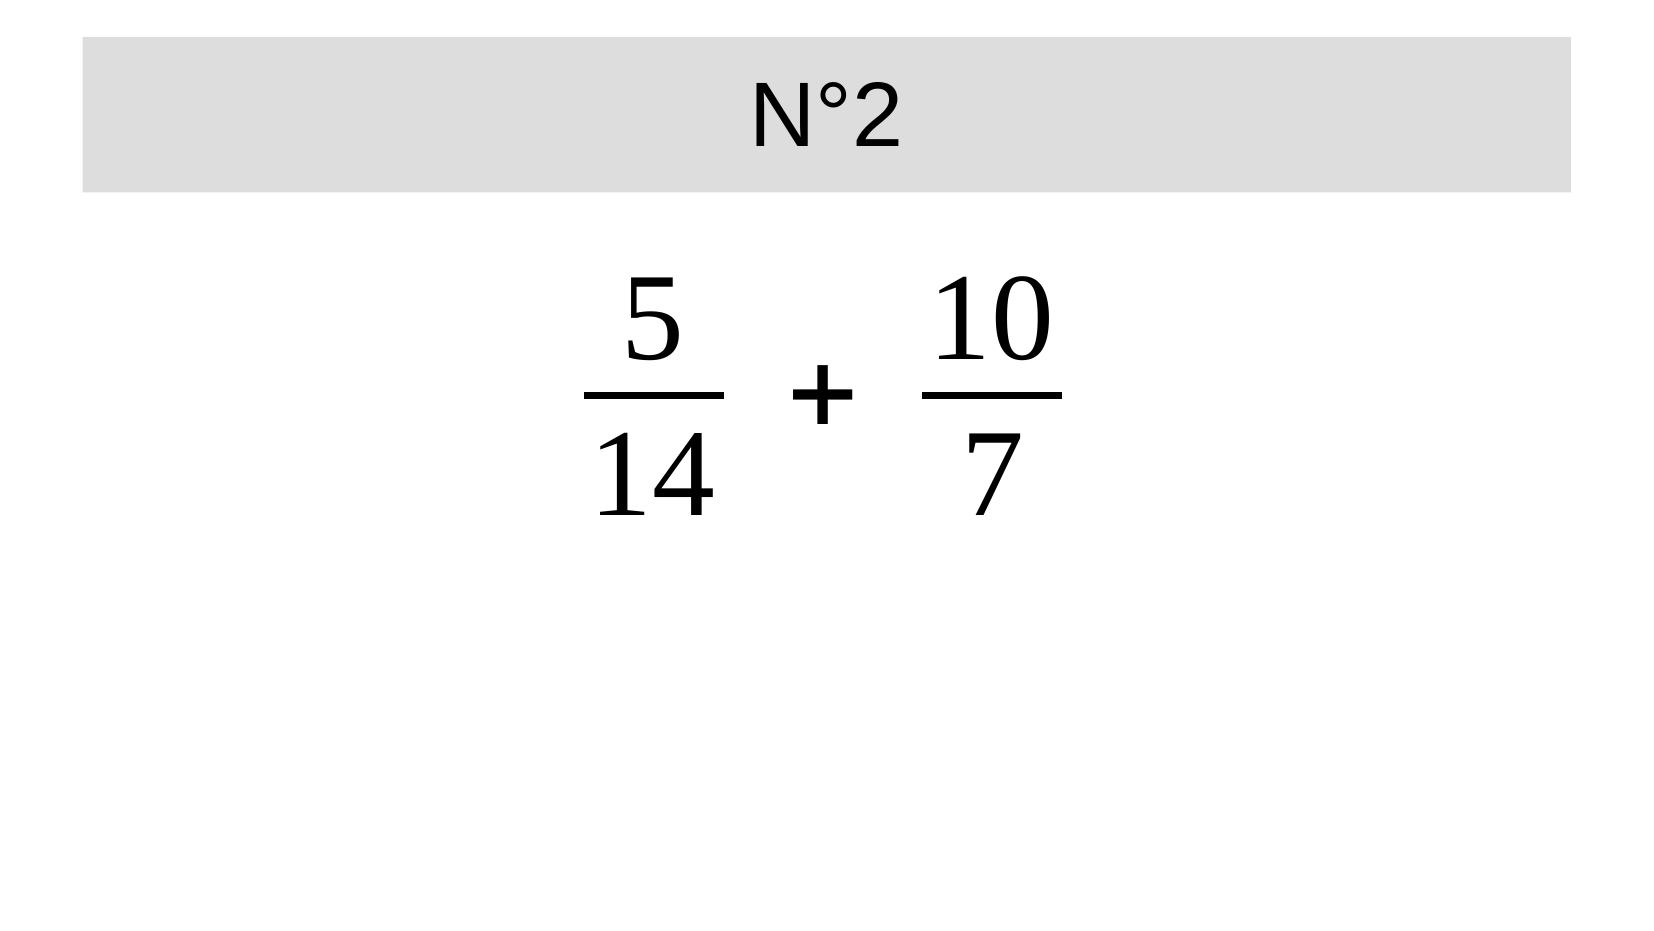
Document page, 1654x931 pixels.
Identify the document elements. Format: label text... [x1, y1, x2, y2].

title N°2 [82, 37, 1571, 193]
chart [570, 248, 1075, 544]
